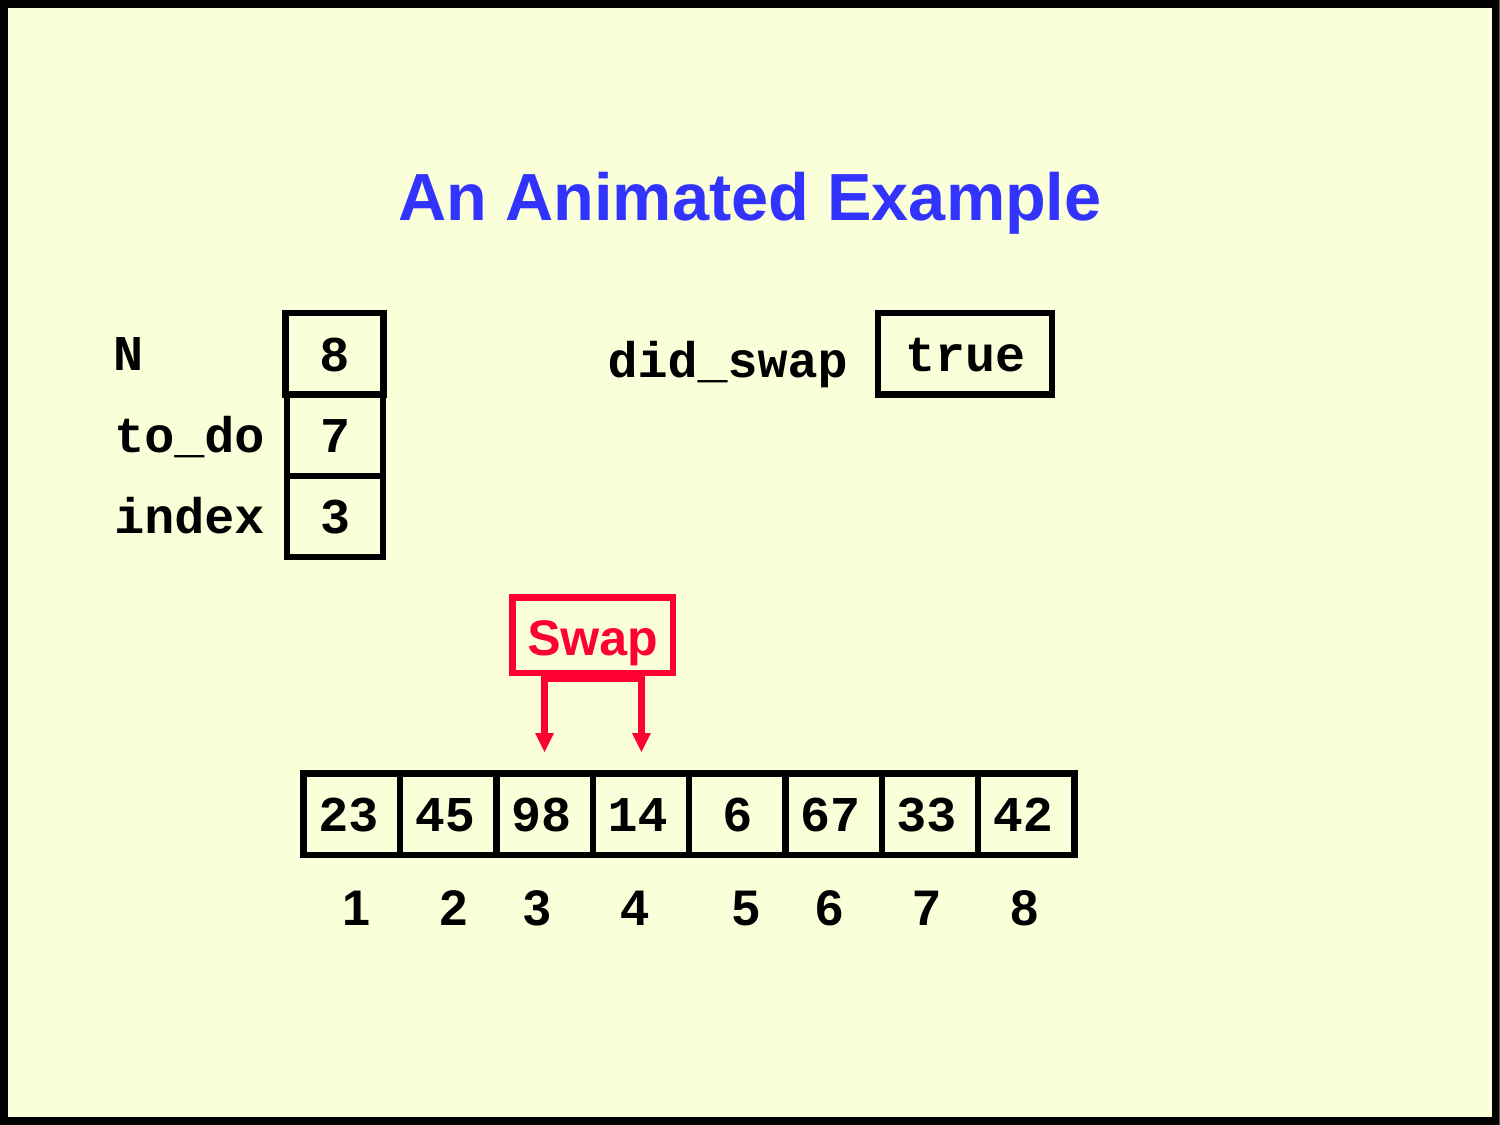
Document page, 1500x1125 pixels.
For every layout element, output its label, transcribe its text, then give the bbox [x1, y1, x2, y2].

text_box did_swap [592, 319, 877, 395]
text_box 45 [400, 773, 497, 855]
text_box 6 [689, 773, 786, 855]
text_box N [98, 313, 279, 389]
text_box 42 [978, 773, 1075, 855]
text_box 33 [881, 773, 978, 855]
text_box Swap [512, 597, 673, 674]
title An Animated Example [112, 99, 1388, 288]
text_box 1 2 3 4 5 6 7 8 [327, 868, 1055, 944]
text_box 67 [786, 773, 881, 855]
text_box true [877, 313, 1053, 395]
text_box 23 [303, 773, 400, 855]
text_box 14 [592, 773, 689, 855]
text_box to_do [99, 394, 280, 470]
text_box 7 [286, 395, 384, 475]
text_box 3 [286, 475, 384, 558]
text_box 8 [285, 313, 384, 395]
text_box 98 [497, 773, 592, 855]
text_box index [99, 475, 280, 552]
